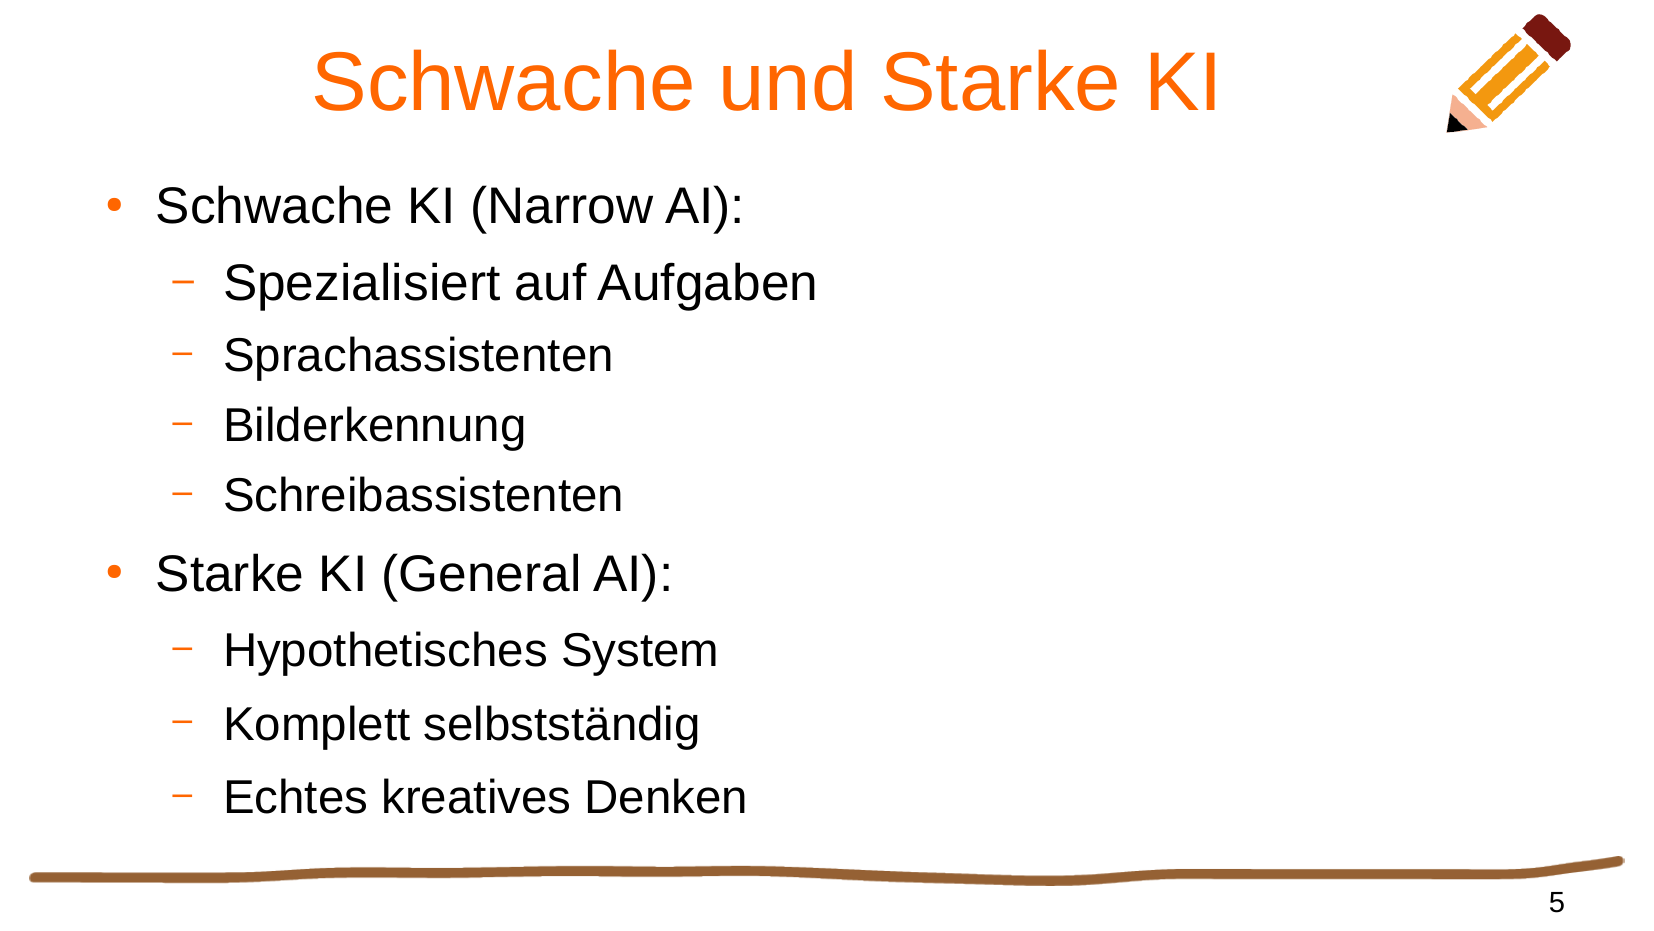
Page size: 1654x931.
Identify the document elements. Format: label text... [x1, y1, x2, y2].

picture [29, 856, 1625, 886]
list Schwache KI (Narrow AI): Spezialisiert auf Aufgaben Sprachassistenten Bilderkennung Schreibassistenten Starke KI (General AI): Hypothetisches System Komplett selbstständig Echtes kreatives Denken [88, 177, 1565, 827]
title Schwache und Starke KI [88, 29, 1447, 133]
picture [1446, 14, 1571, 133]
